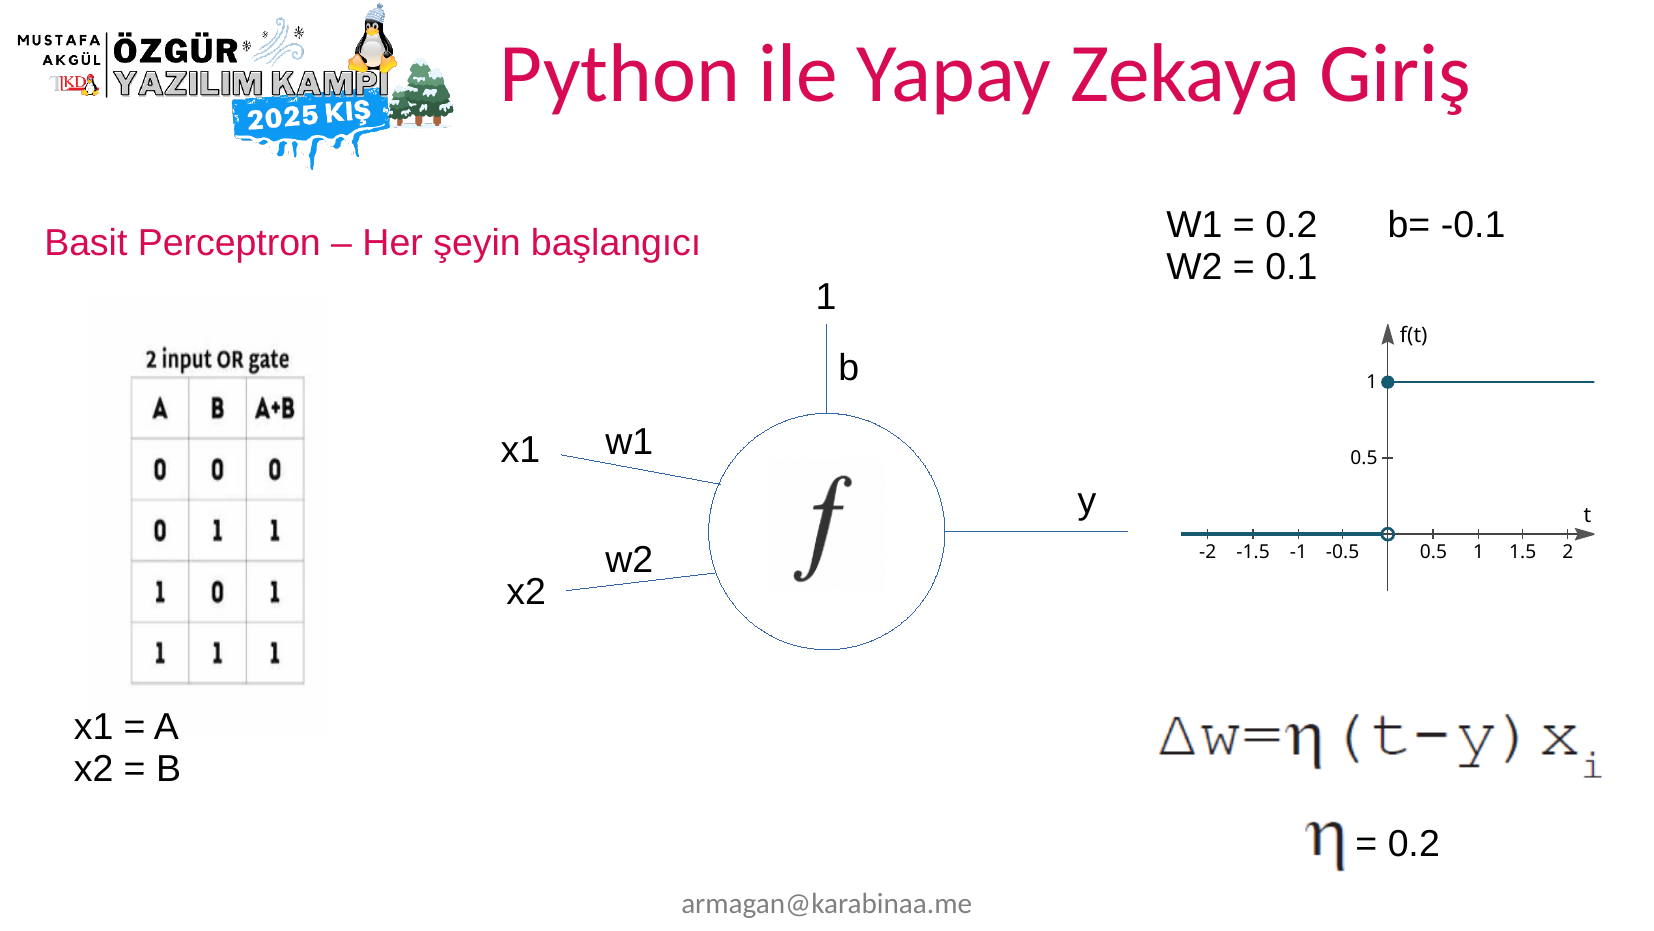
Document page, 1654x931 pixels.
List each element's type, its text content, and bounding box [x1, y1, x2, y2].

text_box x2 [491, 563, 562, 621]
text_box armagan@karabinaa.me [0, 877, 1654, 928]
text_box y [1062, 472, 1112, 530]
picture [88, 295, 331, 739]
text_box b [823, 338, 875, 396]
picture [1305, 800, 1353, 902]
text_box = 0.2 [1340, 814, 1595, 872]
text_box 1 [790, 267, 854, 325]
text_box x1 [485, 421, 556, 479]
text_box w2 [590, 531, 669, 589]
text_box Basit Perceptron – Her şeyin başlangıcı [29, 213, 854, 271]
text_box W1 = 0.2 b= -0.1 W2 = 0.1 [1151, 196, 1625, 296]
picture [1181, 324, 1595, 592]
text_box [708, 413, 945, 650]
picture [1122, 704, 1625, 798]
picture [0, 0, 463, 177]
text_box x1 = A x2 = B [59, 698, 237, 798]
text_box w1 [590, 413, 669, 471]
text_box Python ile Yapay Zekaya Giriş [484, 10, 1654, 126]
picture [767, 459, 886, 591]
